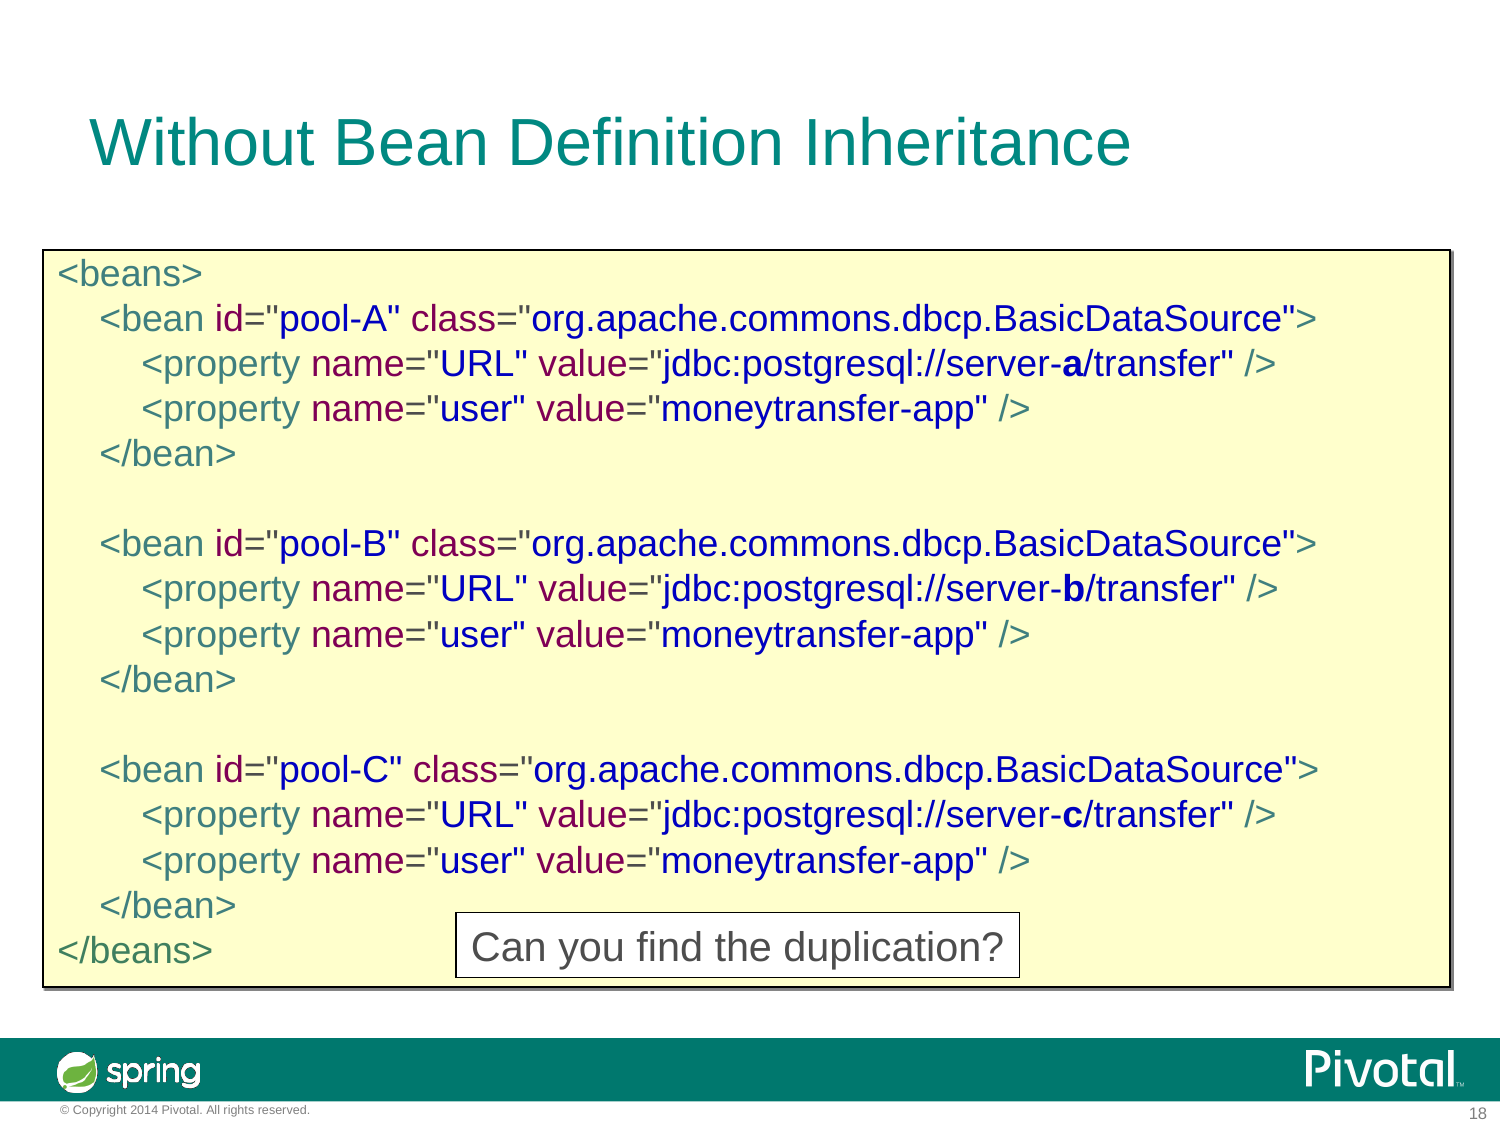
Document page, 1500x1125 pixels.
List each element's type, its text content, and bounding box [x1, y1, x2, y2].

picture [1306, 1050, 1464, 1087]
picture [32, 1041, 210, 1103]
text_box <beans> <bean id="pool-A" class="org.apache.commons.dbcp.BasicDataSource"> <property name="URL" value="jdbc:postgresql://server-a/transfer" /> <property name="user" value="moneytransfer-app" /> </bean> <bean id="pool-B" class="org.apache.commons.dbcp.BasicDataSource"> <property name="URL" value="jdbc:postgresql://server-b/transfer" /> <property name="user" value="moneytransfer-app" /> </bean> <bean id="pool-C" class="org.apache.commons.dbcp.BasicDataSource"> <property name="URL" value="jdbc:postgresql://server-c/transfer" /> <property name="user" value="moneytransfer-app" /> </bean> </beans> [42, 249, 1451, 988]
text_box Can you find the duplication? [456, 912, 1020, 978]
title Without Bean Definition Inheritance [75, 45, 1426, 233]
